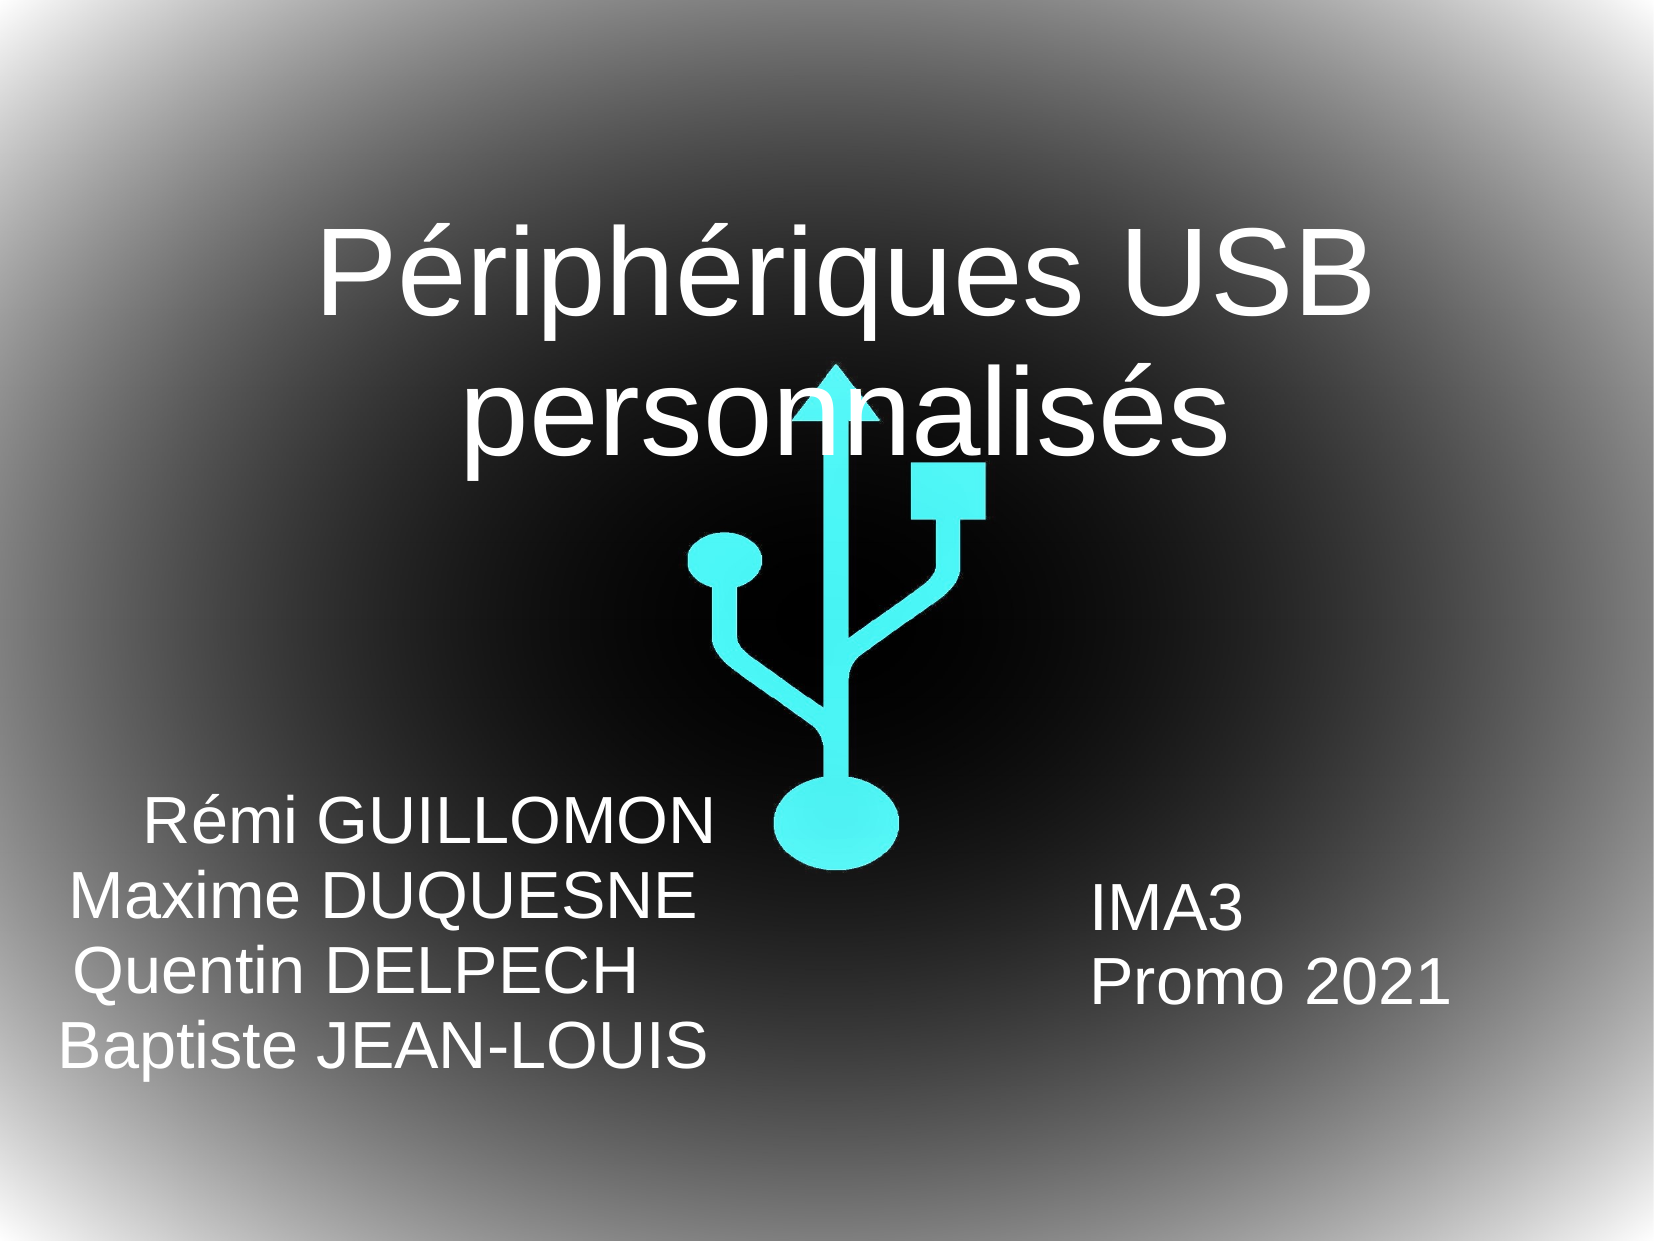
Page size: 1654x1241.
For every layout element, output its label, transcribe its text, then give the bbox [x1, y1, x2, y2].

text_box IMA3 Promo 2021 [1074, 862, 1489, 1028]
subtitle Rémi GUILLOMON Maxime DUQUESNE Quentin DELPECH Baptiste JEAN-LOUIS [35, 767, 733, 1099]
title Périphériques USB personnalisés [302, 200, 1389, 485]
picture [0, 0, 1654, 1241]
